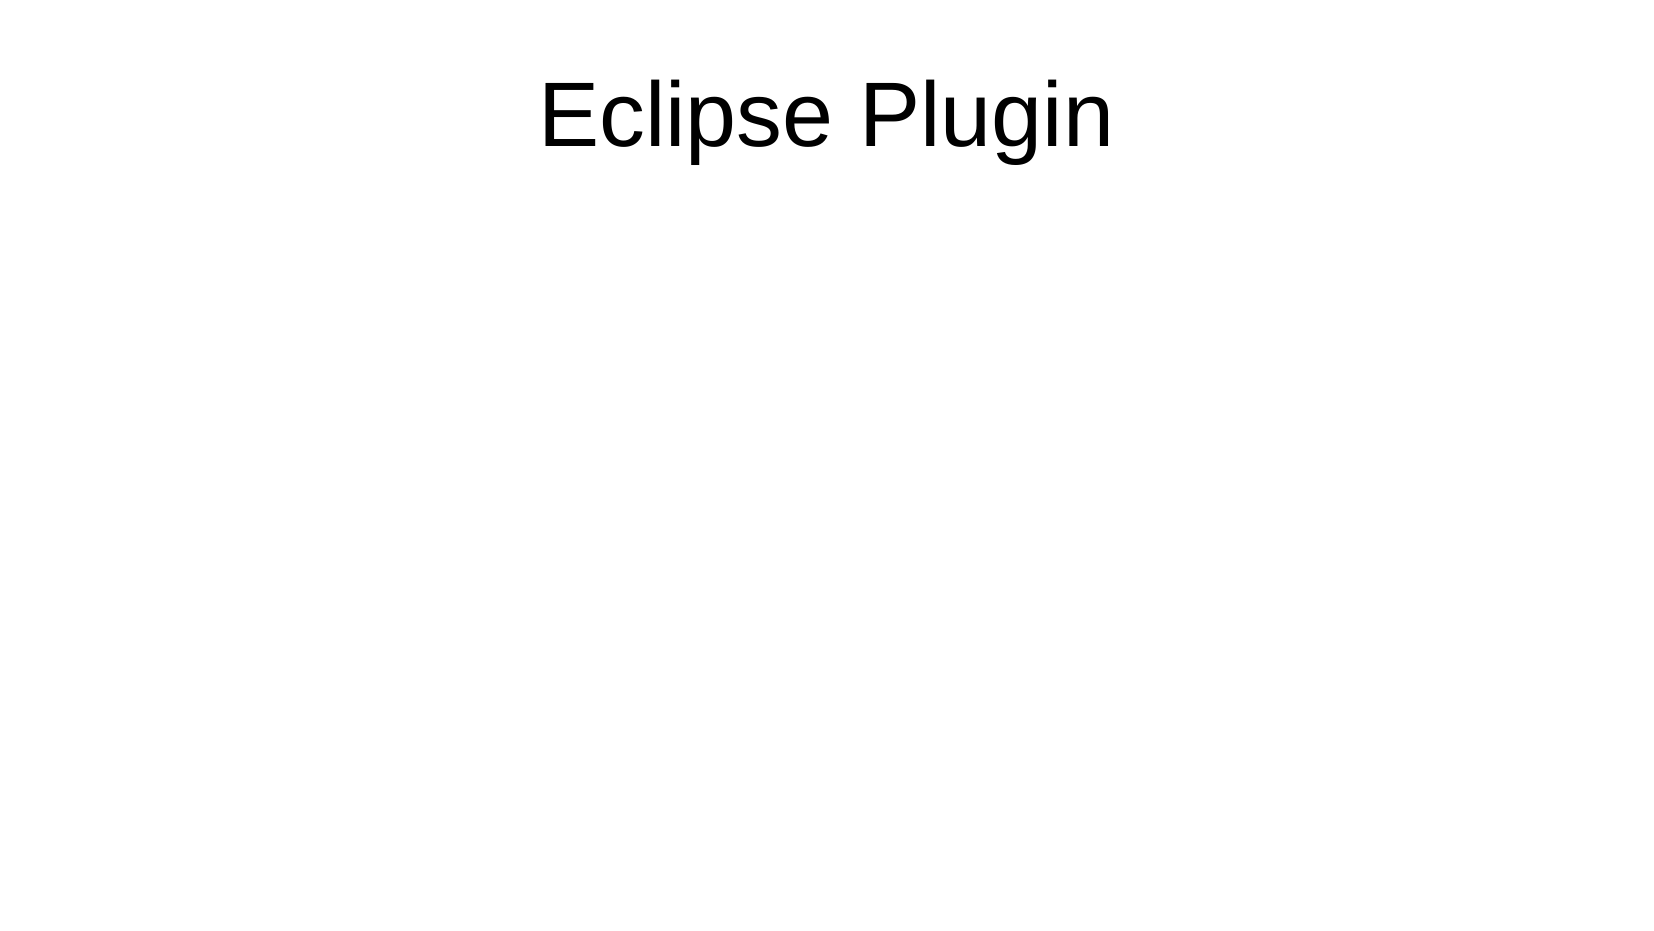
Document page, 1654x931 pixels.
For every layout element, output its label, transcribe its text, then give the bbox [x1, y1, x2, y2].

title Eclipse Plugin [82, 37, 1571, 193]
